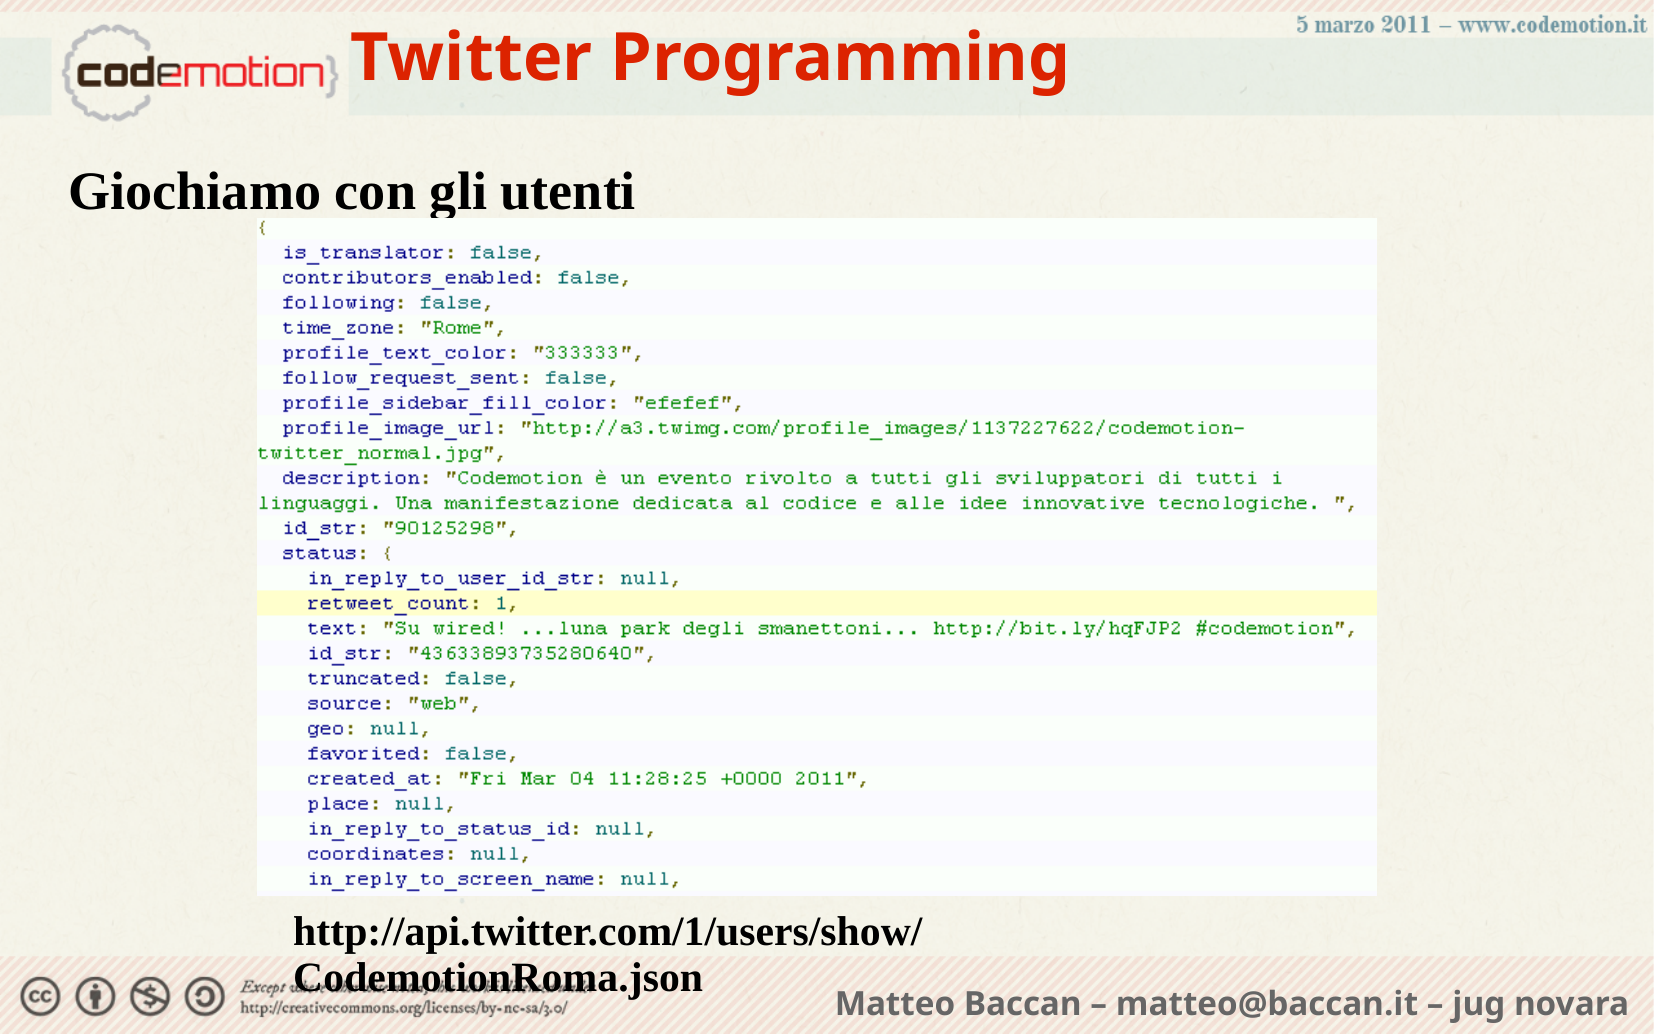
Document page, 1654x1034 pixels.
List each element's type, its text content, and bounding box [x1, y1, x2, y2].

title Twitter Programming [350, 5, 1609, 103]
text_box http://api.twitter.com/1/users/show/CodemotionRoma.json [278, 900, 1349, 963]
text_box Giochiamo con gli utenti [53, 154, 1609, 784]
picture [0, 0, 1654, 1034]
